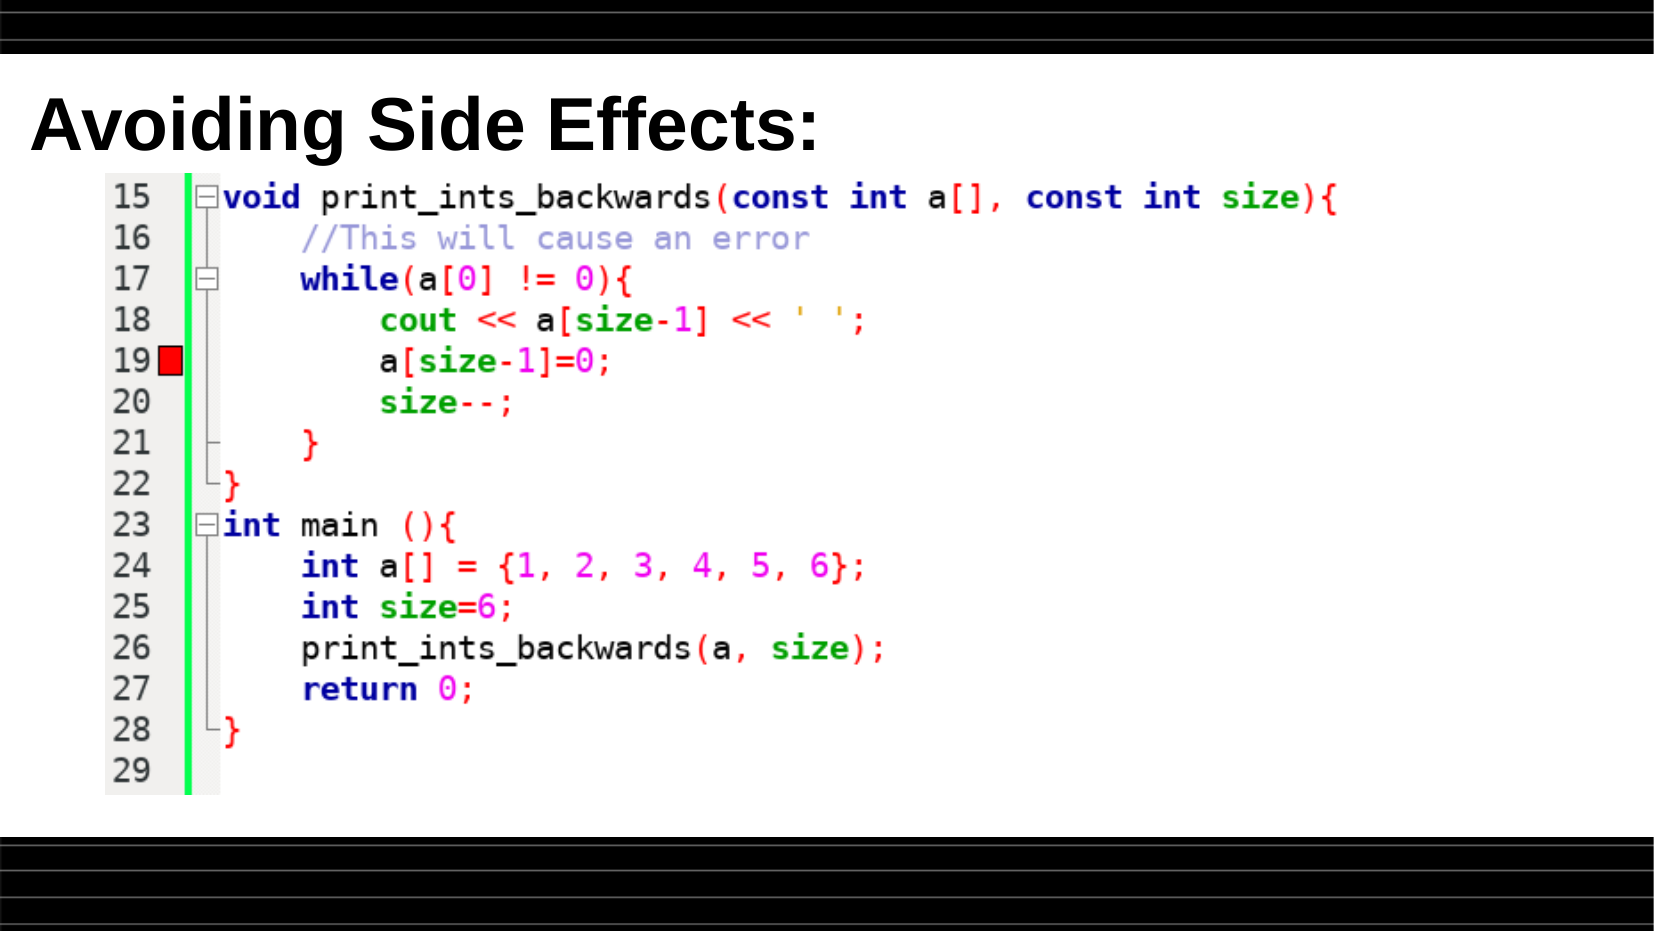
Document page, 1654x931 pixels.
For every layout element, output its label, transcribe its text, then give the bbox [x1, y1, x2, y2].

picture [105, 173, 1344, 796]
text_box Avoiding Side Effects: [15, 75, 1546, 174]
picture [0, 837, 1654, 931]
picture [0, 0, 1654, 54]
